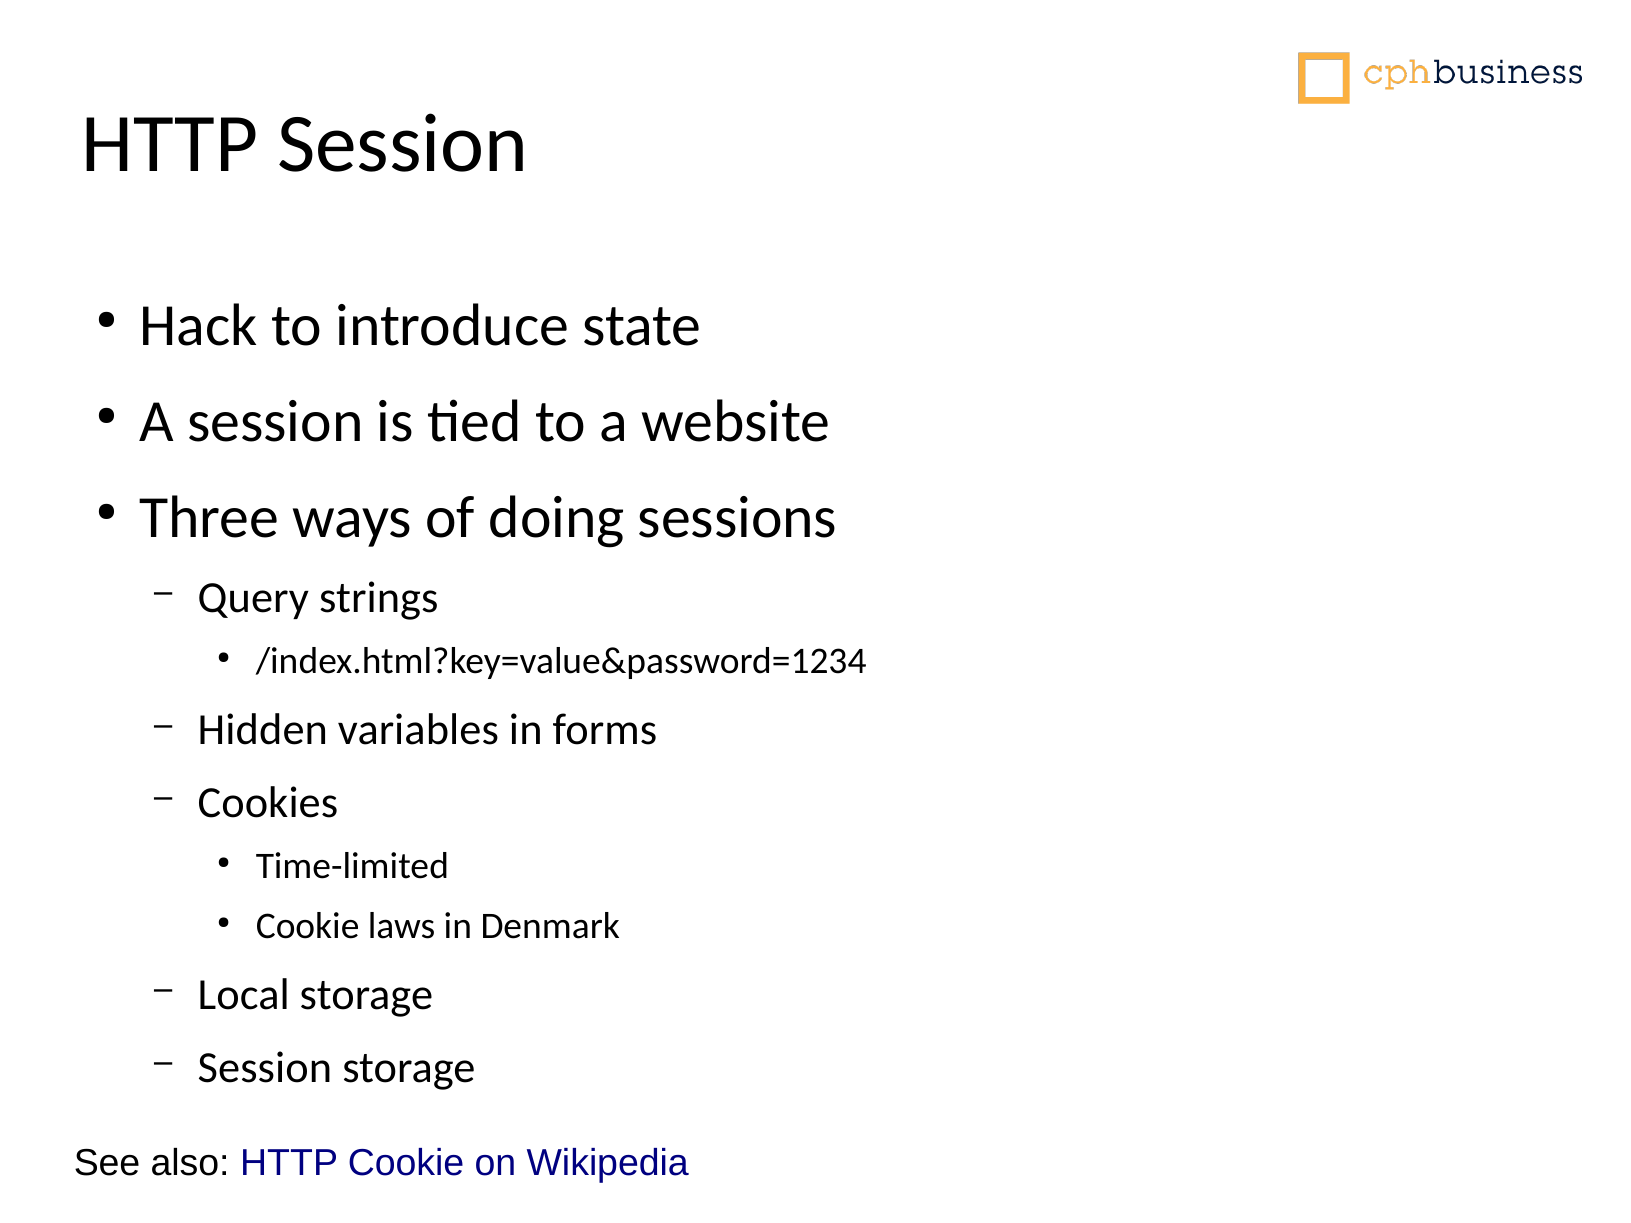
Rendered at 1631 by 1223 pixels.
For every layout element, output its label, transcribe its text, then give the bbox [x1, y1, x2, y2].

picture [1247, 1, 1631, 155]
title HTTP Session [81, 48, 1549, 253]
list Hack to introduce state A session is tied to a website Three ways of doing sessions Query strings /index.html?key=value&password=1234 Hidden variables in forms Cookies Time-limited Cookie laws in Denmark Local storage Session storage [81, 285, 1549, 1092]
text_box See also: HTTP Cookie on Wikipedia [59, 1133, 1536, 1191]
